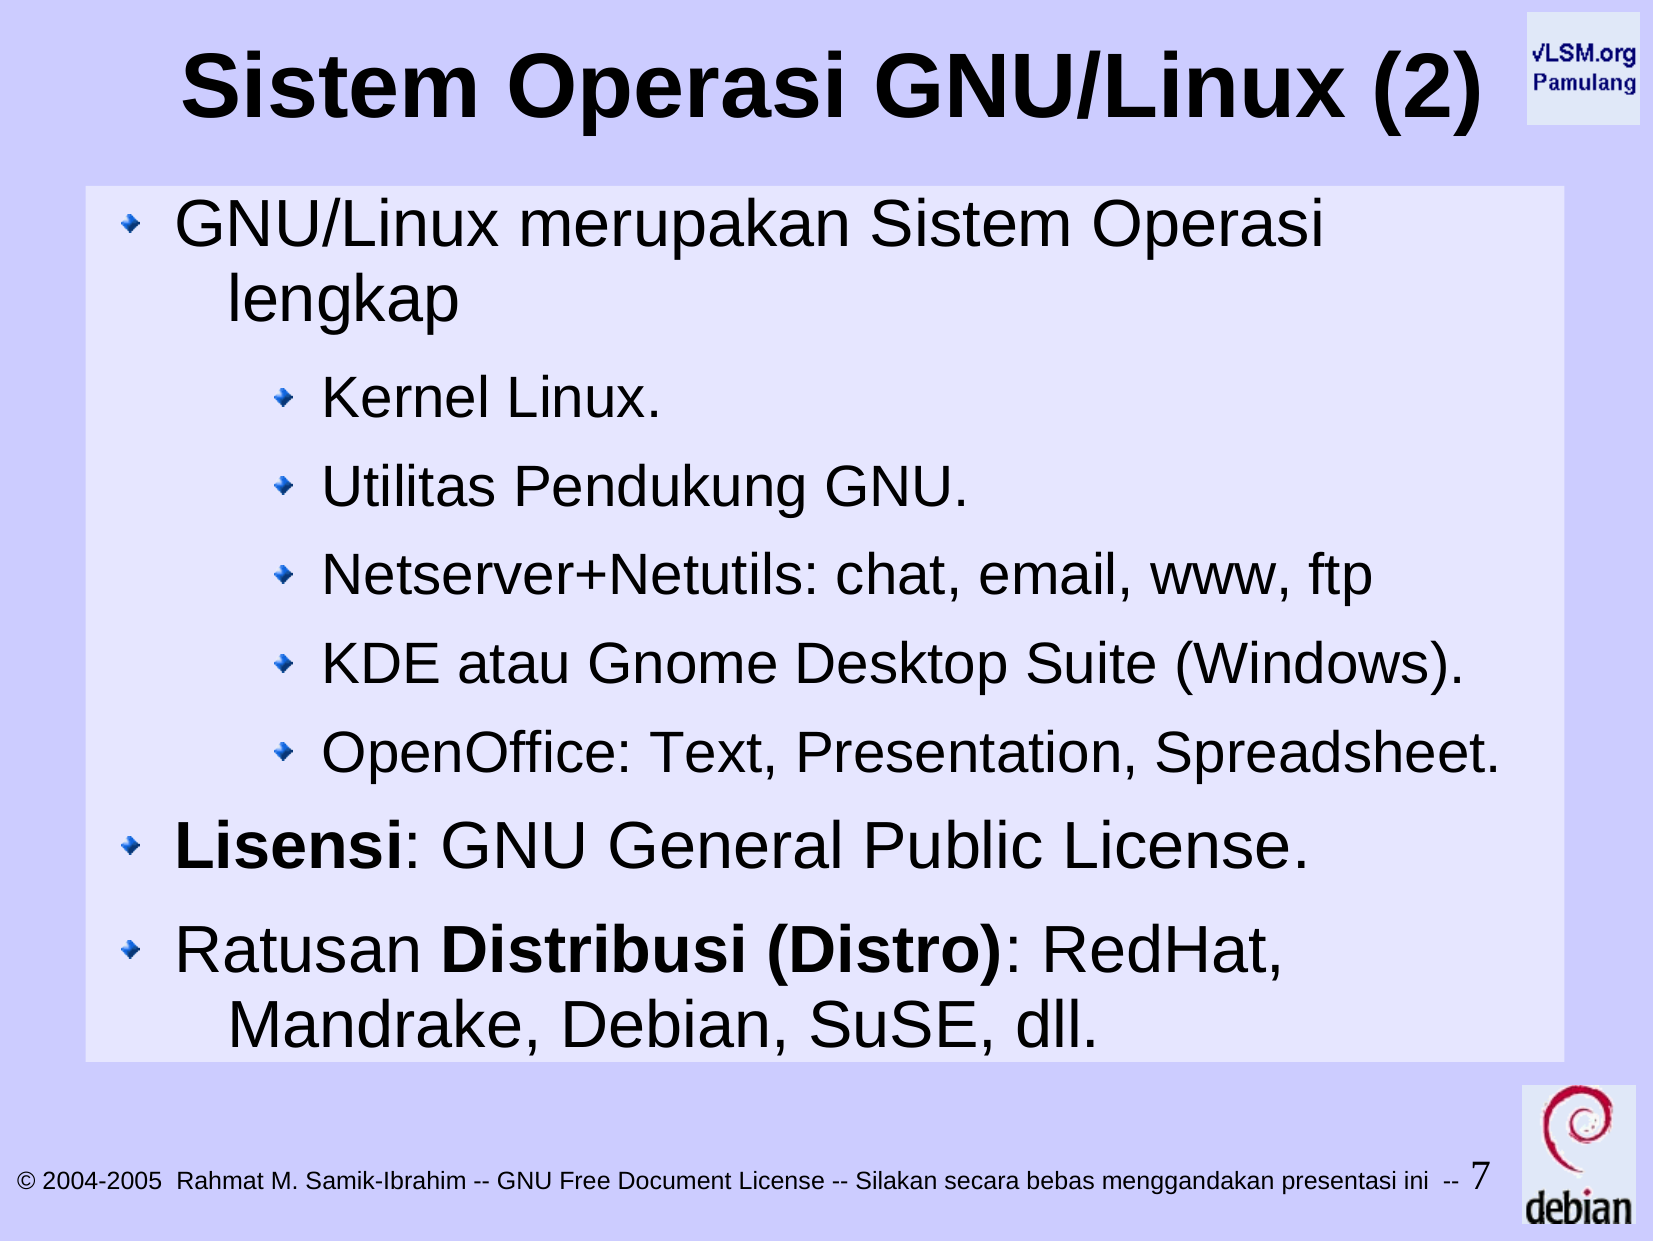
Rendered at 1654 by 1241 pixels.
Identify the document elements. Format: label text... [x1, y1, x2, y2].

title Sistem Operasi GNU/Linux (2) [40, 31, 1625, 142]
picture [1522, 1085, 1636, 1224]
list GNU/Linux merupakan Sistem Operasi lengkap Kernel Linux. Utilitas Pendukung GNU. Netserver+Netutils: chat, email, www, ftp KDE atau Gnome Desktop Suite (Windows). OpenOffice: Text, Presentation, Spreadsheet. Lisensi: GNU General Public License. Ratusan Distribusi (Distro): RedHat, Mandrake, Debian, SuSE, dll. [85, 185, 1565, 1062]
picture [1527, 12, 1640, 125]
